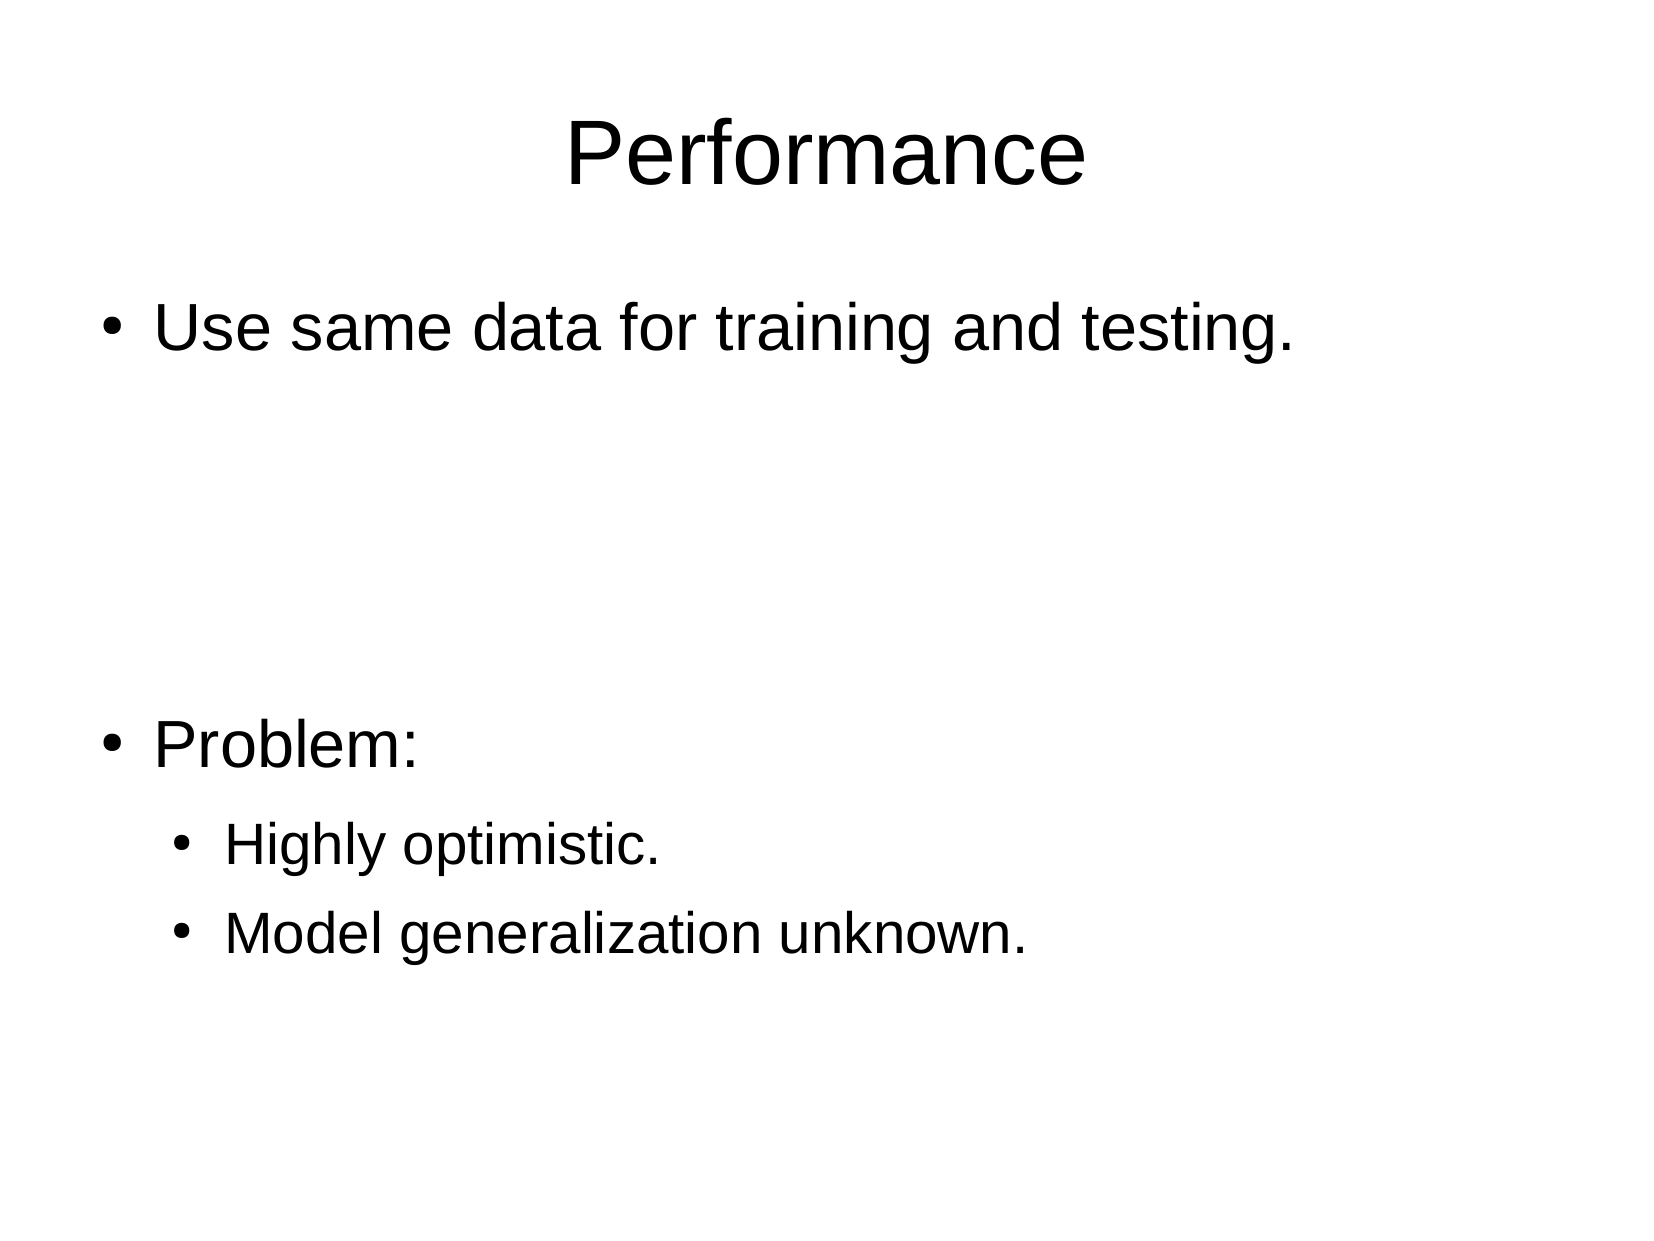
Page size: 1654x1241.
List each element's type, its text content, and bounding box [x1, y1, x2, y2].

list Use same data for training and testing. Problem: Highly optimistic. Model generalization unknown. [82, 290, 1571, 1094]
title Performance [82, 56, 1571, 250]
